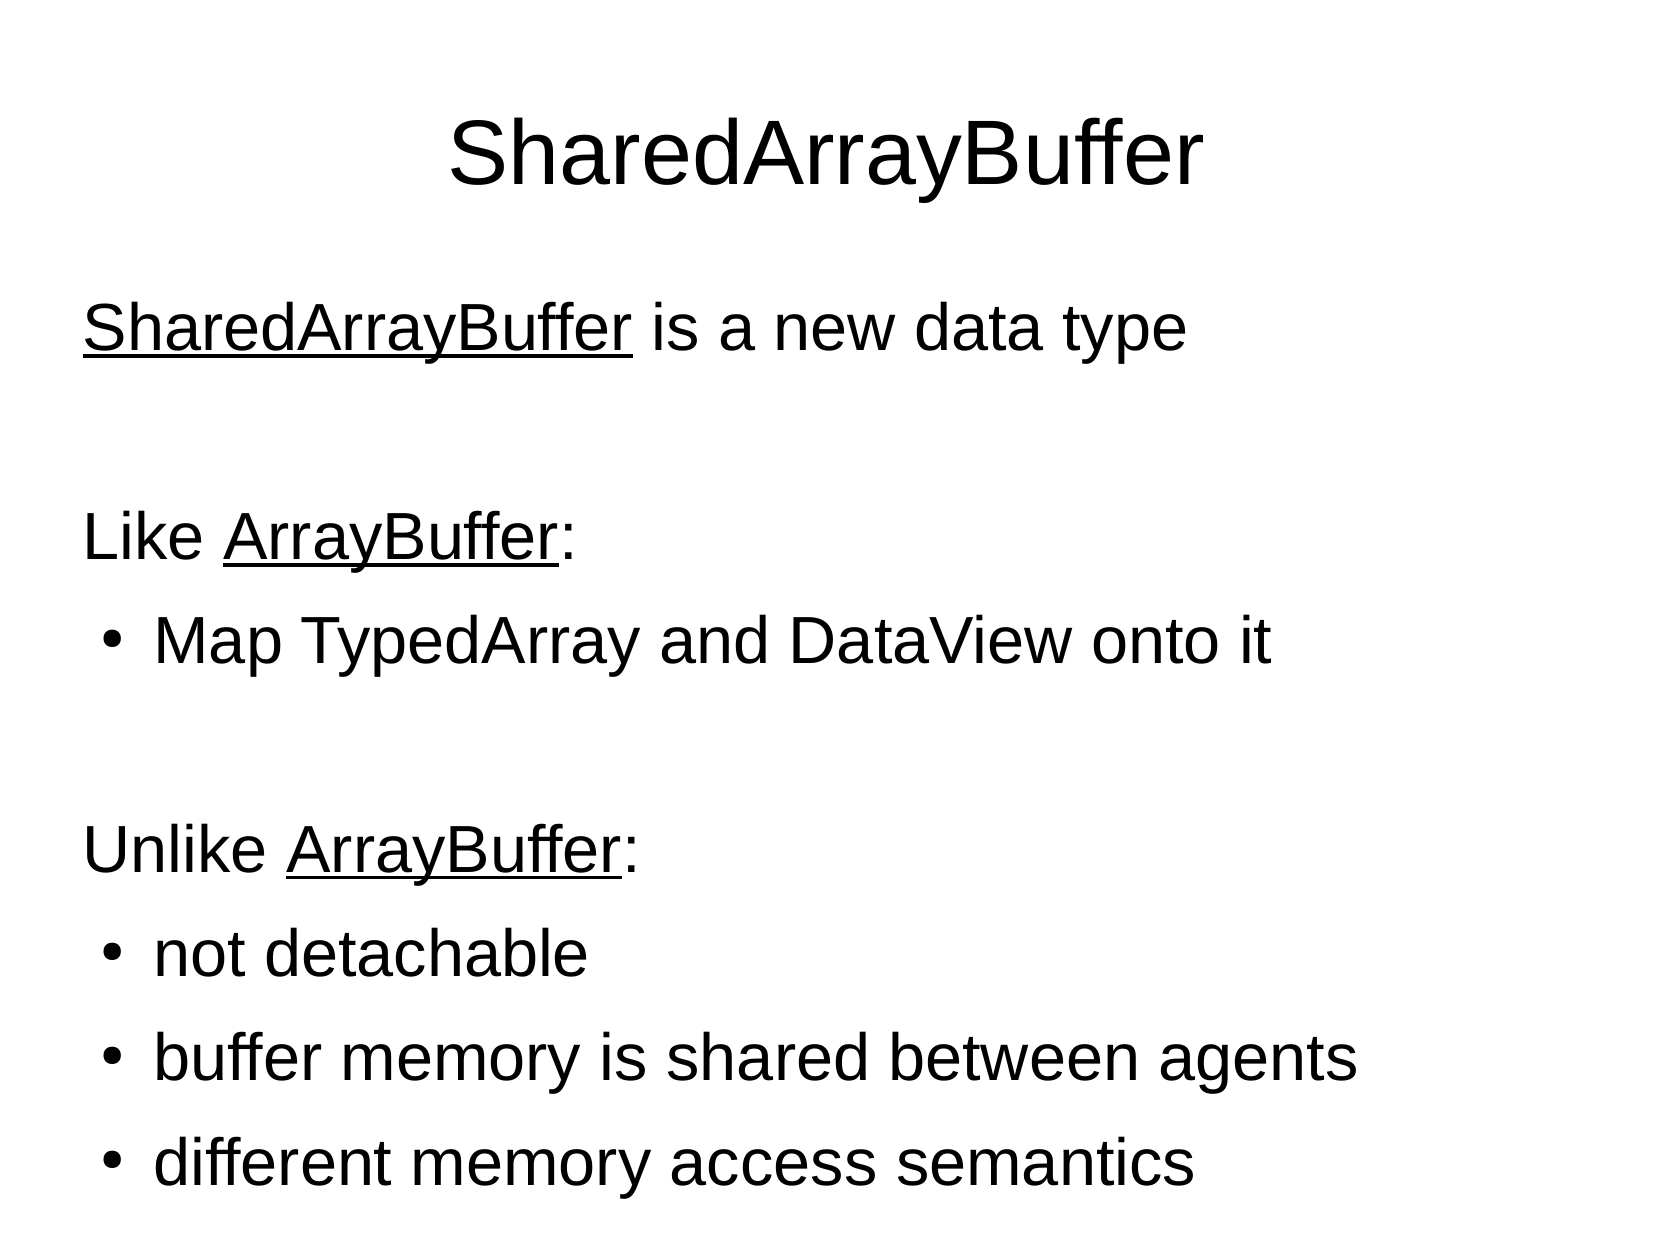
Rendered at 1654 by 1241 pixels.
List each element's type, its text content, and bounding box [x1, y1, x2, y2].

list SharedArrayBuffer is a new data type Like ArrayBuffer: Map TypedArray and DataView onto it Unlike ArrayBuffer: not detachable buffer memory is shared between agents different memory access semantics [82, 290, 1571, 1216]
title SharedArrayBuffer [82, 49, 1571, 257]
